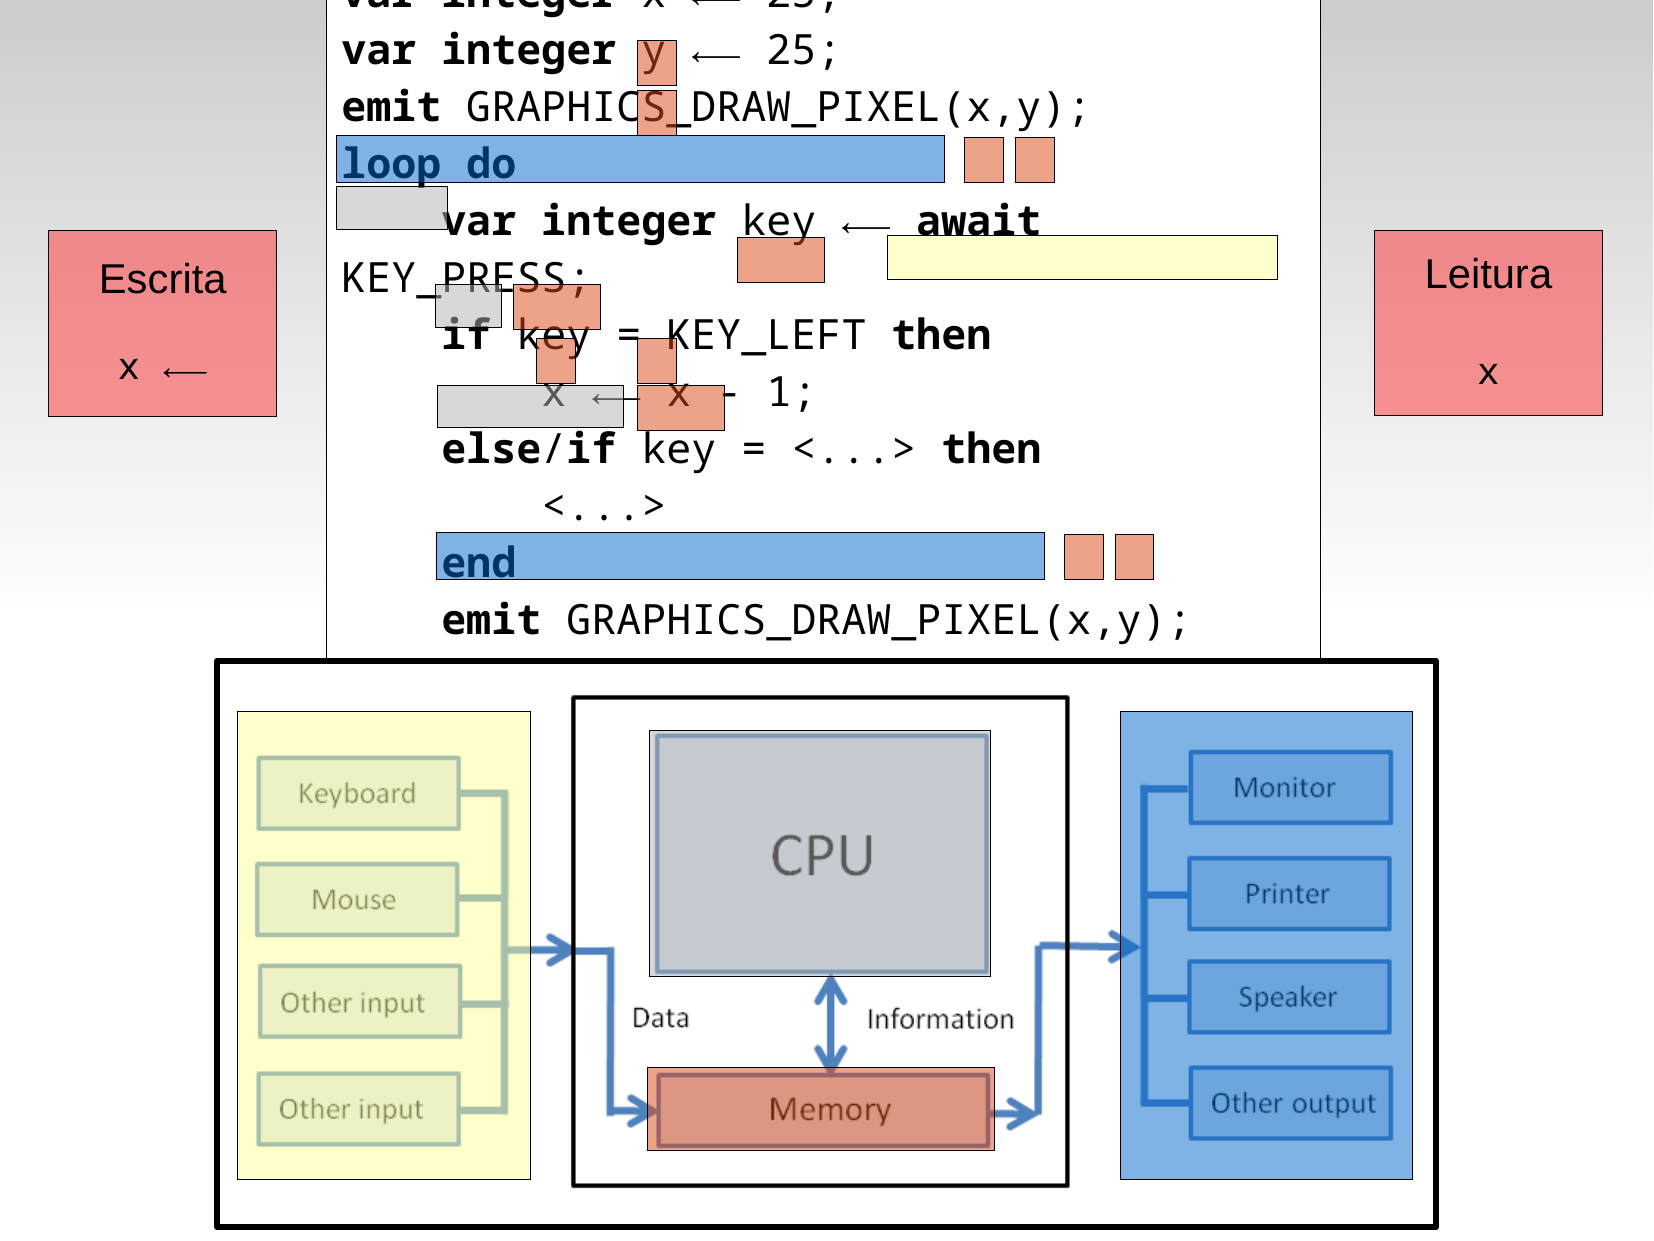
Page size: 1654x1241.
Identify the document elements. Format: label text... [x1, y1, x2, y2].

picture [220, 663, 1433, 1225]
text_box [637, 40, 677, 86]
text_box Leitura x [1374, 230, 1603, 416]
text_box [887, 235, 1278, 280]
text_box [637, 385, 725, 431]
text_box [1115, 534, 1154, 580]
text_box [436, 532, 1045, 580]
text_box [437, 385, 624, 428]
text_box [536, 338, 576, 384]
text_box Escrita x ⟵ [48, 230, 277, 417]
text_box [513, 284, 601, 330]
text_box [1064, 534, 1104, 580]
text_box [647, 1067, 995, 1151]
text_box [1120, 711, 1413, 1180]
text_box var integer x ⟵ 25; var integer y ⟵ 25; emit GRAPHICS_DRAW_PIXEL(x,y); loop do var integer key ⟵ await KEY_PRESS; if key = KEY_LEFT then x ⟵ x - 1; else/if key = <...> then <...> end emit GRAPHICS_DRAW_PIXEL(x,y); end [326, 35, 1321, 631]
text_box [237, 711, 531, 1180]
text_box [435, 284, 502, 328]
text_box [964, 137, 1004, 183]
text_box [649, 730, 991, 977]
text_box [336, 186, 448, 230]
text_box [737, 237, 825, 283]
text_box [1015, 137, 1055, 183]
text_box [336, 90, 945, 183]
text_box [637, 338, 677, 384]
